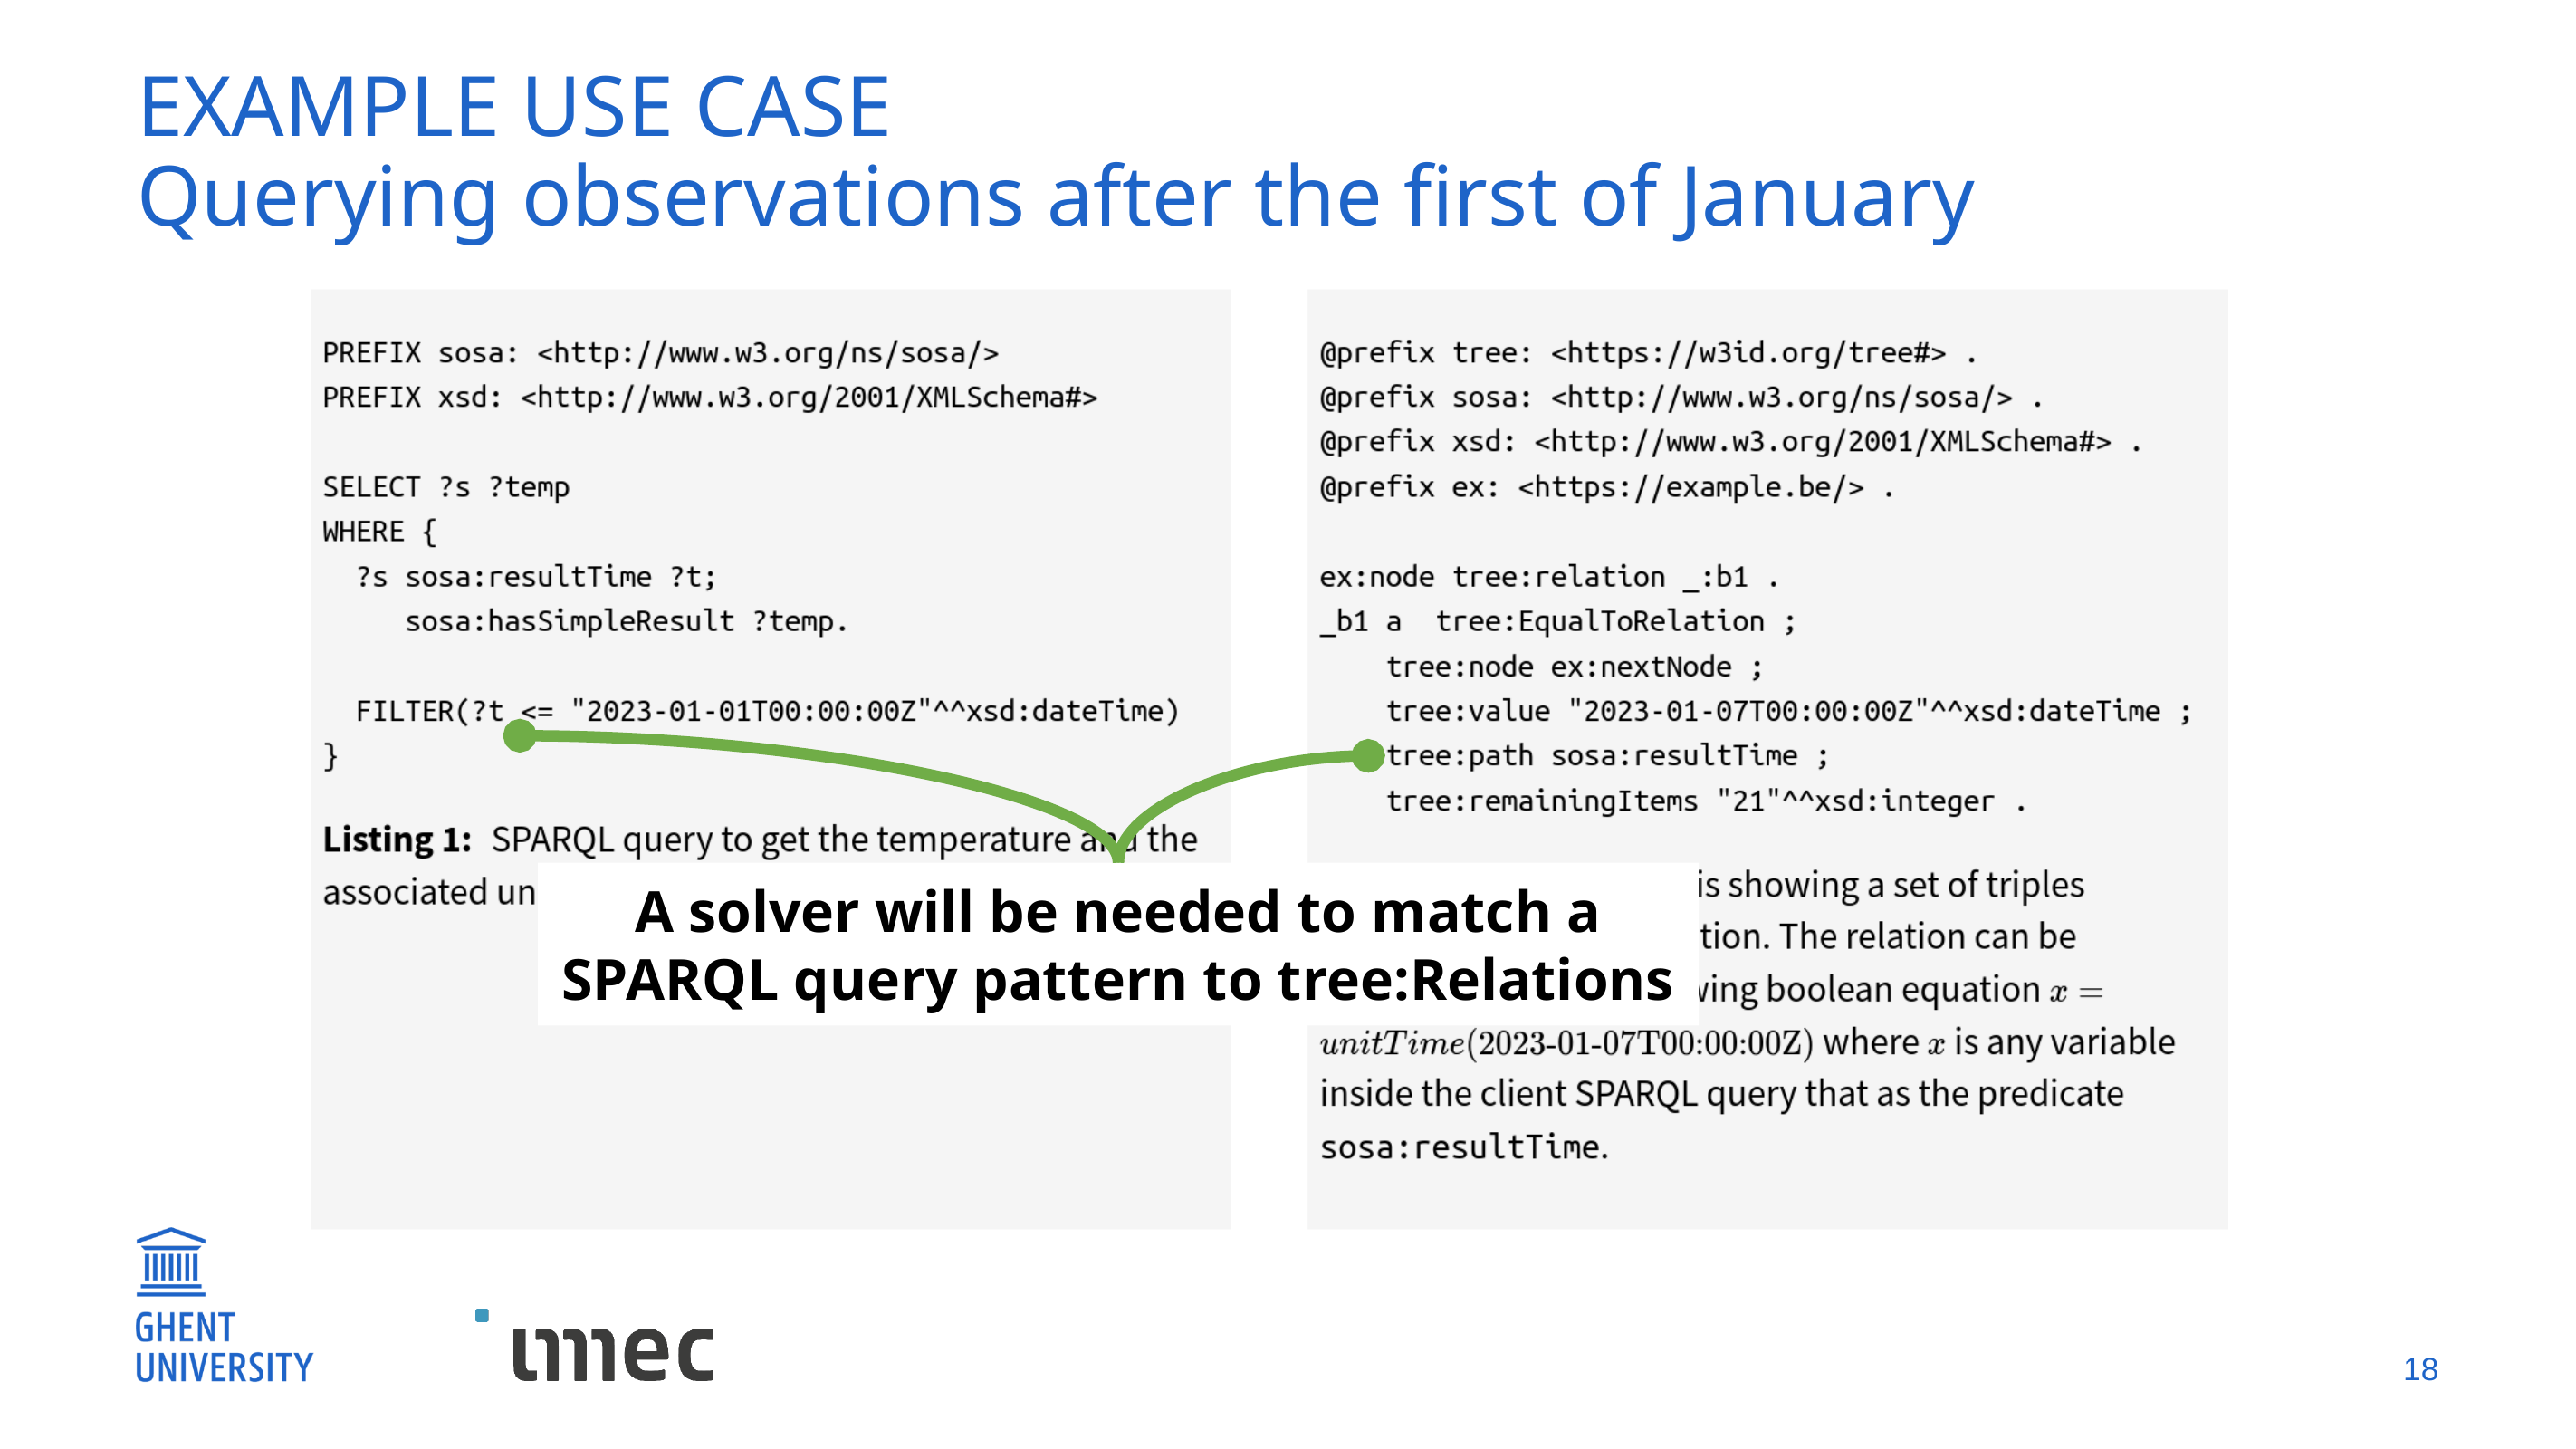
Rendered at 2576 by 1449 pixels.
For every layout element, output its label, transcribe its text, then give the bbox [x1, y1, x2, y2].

title EXAMPLE USE CASE Querying observations after the first of January [123, 121, 2456, 251]
picture [475, 1309, 713, 1381]
slide_number <number> [2315, 1329, 2453, 1407]
text_box A solver will be needed to match a SPARQL query pattern to tree:Relations [538, 862, 1700, 1026]
picture [68, 250, 2228, 1449]
